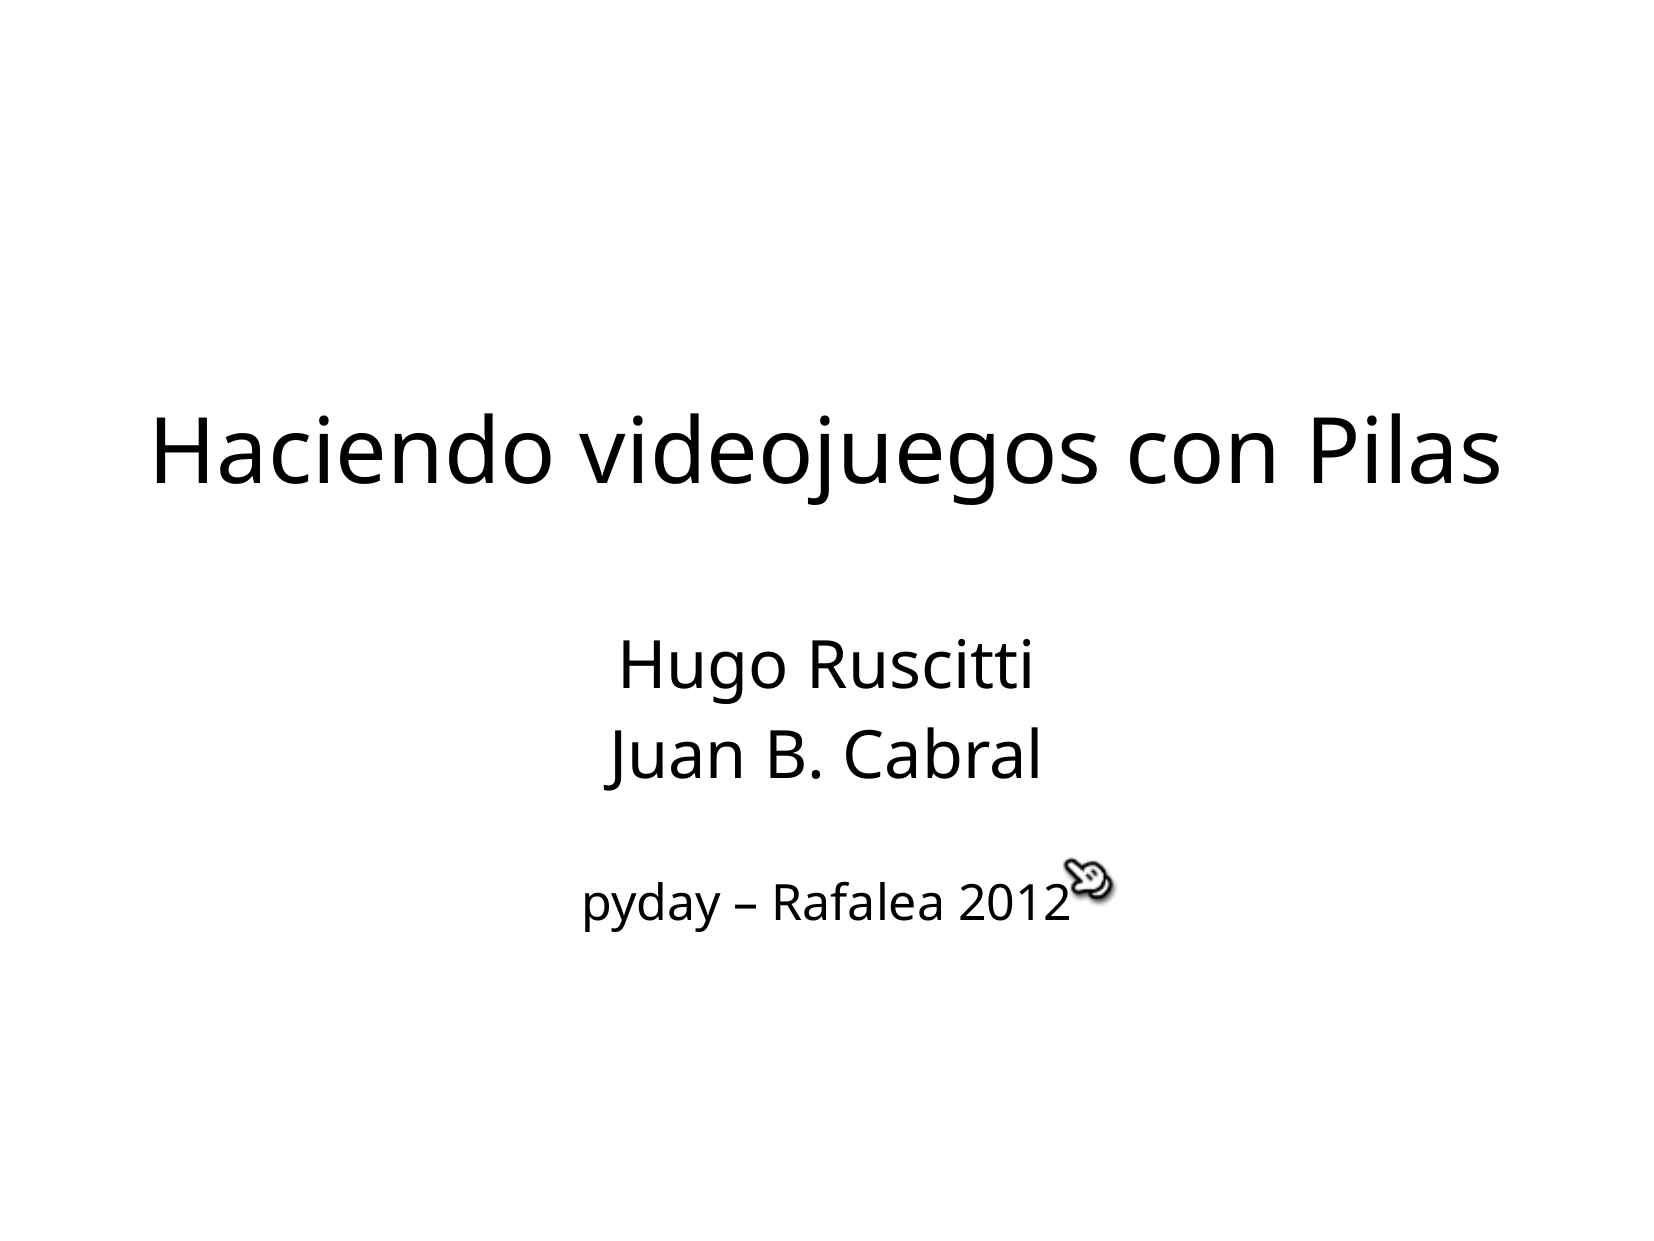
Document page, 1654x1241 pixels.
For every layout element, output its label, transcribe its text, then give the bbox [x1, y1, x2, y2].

picture [1062, 856, 1123, 916]
title Haciendo videojuegos con Pilas [82, 344, 1571, 552]
subtitle Hugo Ruscitti Juan B. Cabral pyday – Rafalea 2012 [82, 620, 1571, 932]
